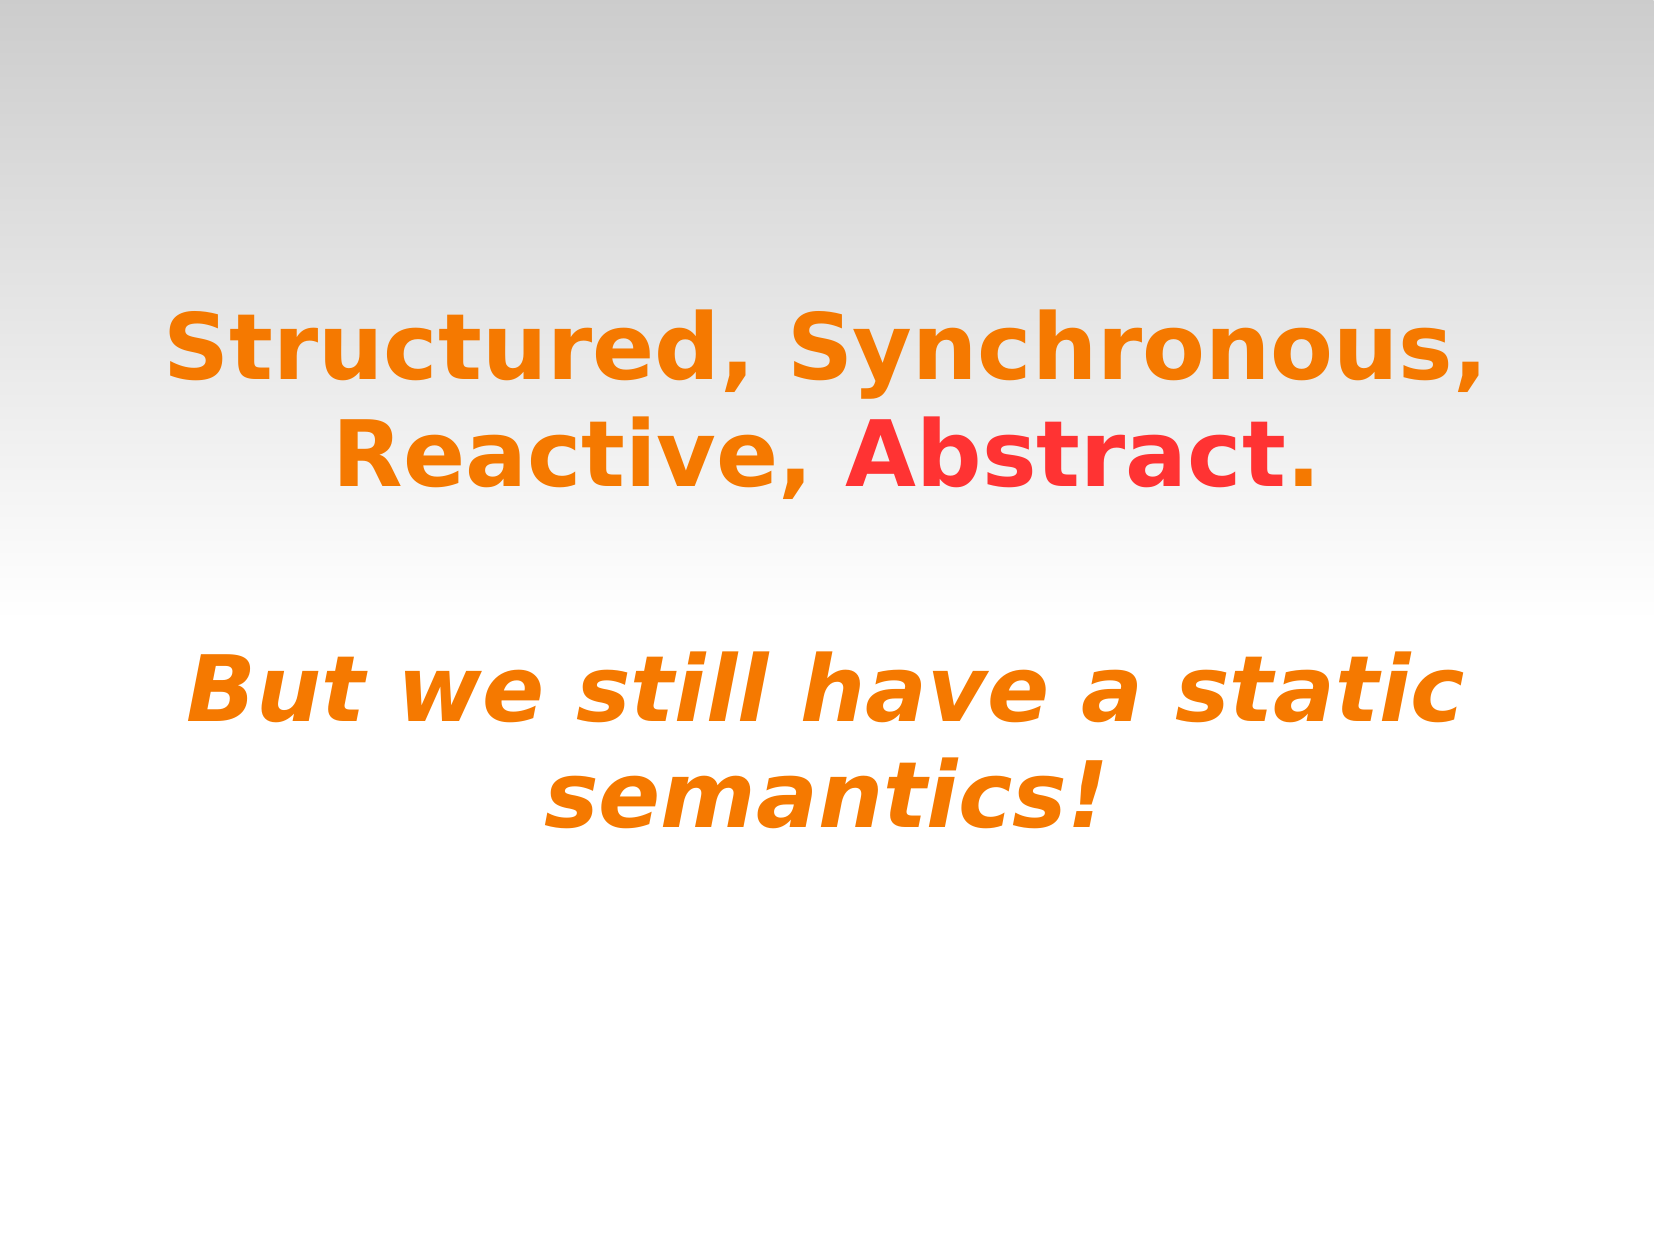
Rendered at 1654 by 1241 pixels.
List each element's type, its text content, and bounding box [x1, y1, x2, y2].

title Structured, Synchronous, Reactive, Abstract. [82, 293, 1571, 509]
title But we still have a static semantics! [82, 635, 1571, 850]
